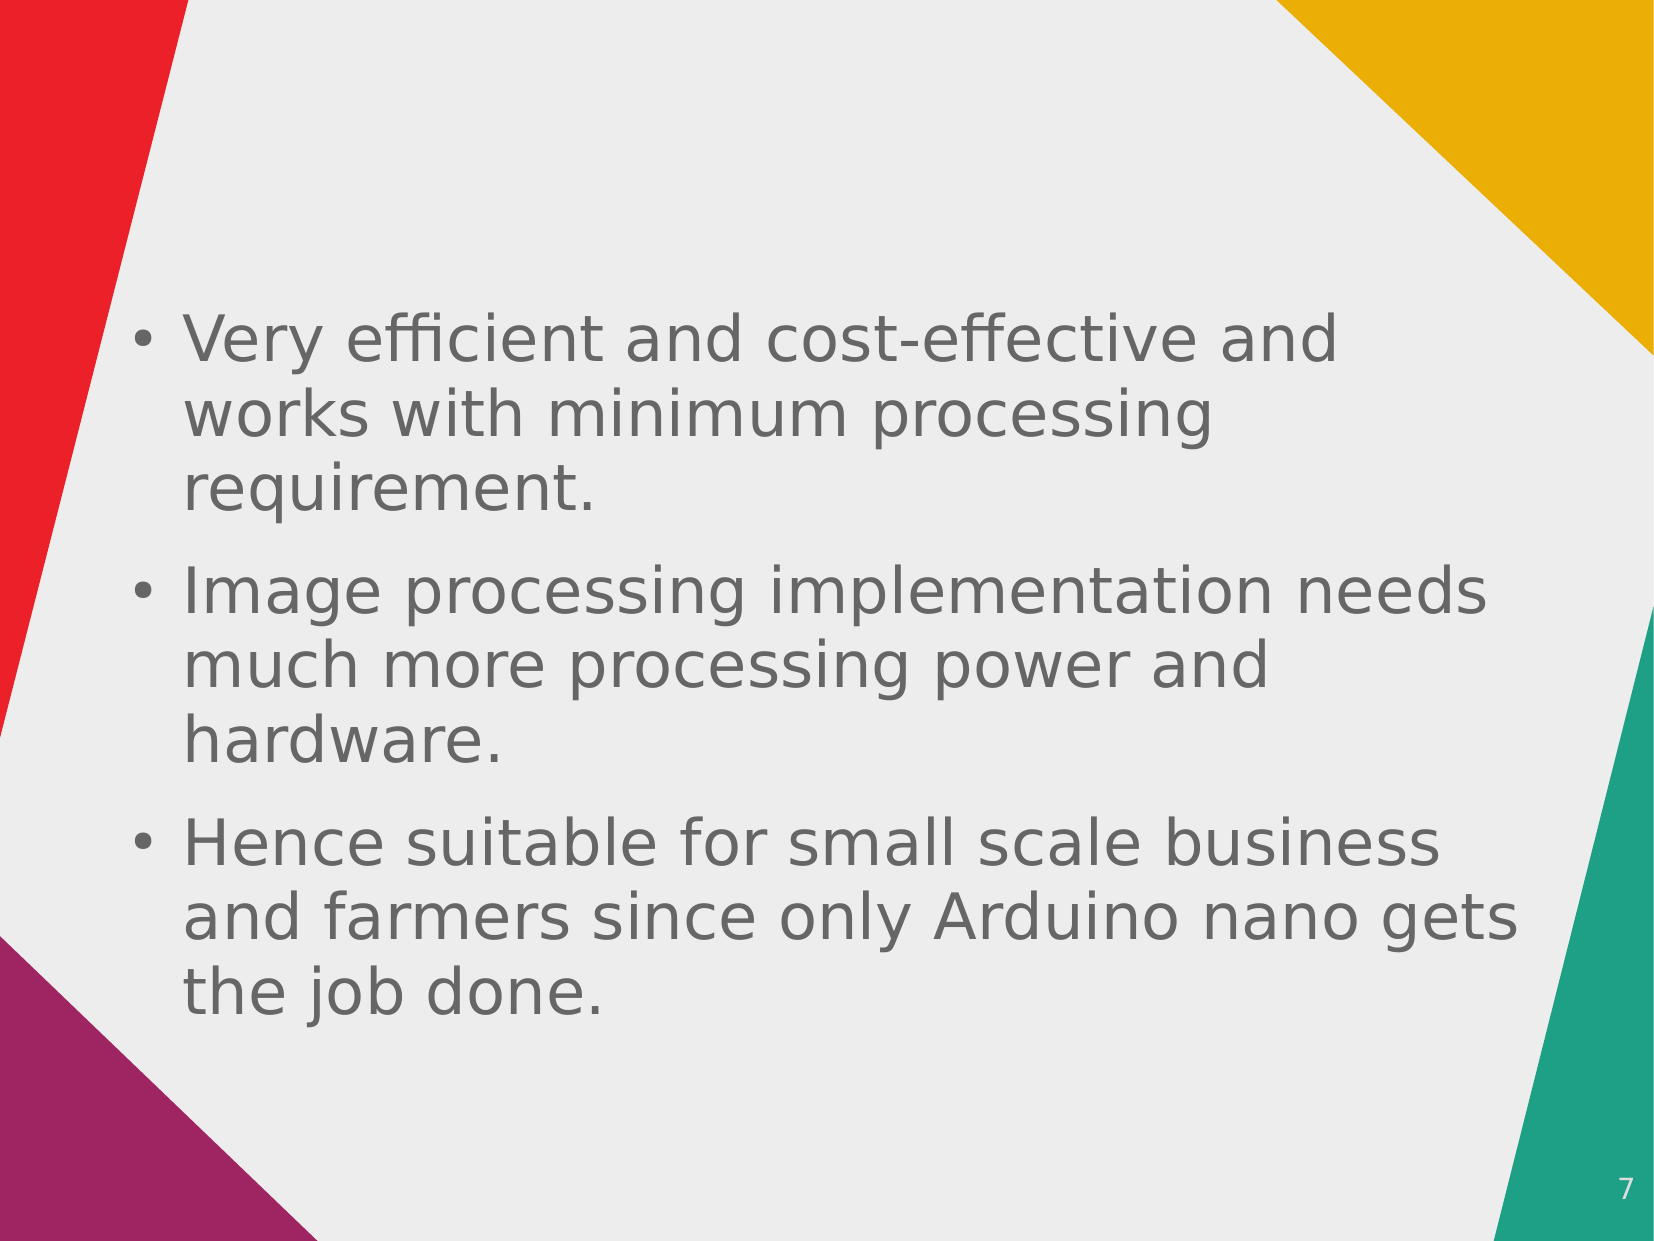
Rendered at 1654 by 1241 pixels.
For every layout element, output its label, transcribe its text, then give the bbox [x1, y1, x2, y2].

list Very efficient and cost-effective and works with minimum processing requirement. Image processing implementation needs much more processing power and hardware. Hence suitable for small scale business and farmers since only Arduino nano gets the job done. [114, 302, 1539, 1033]
